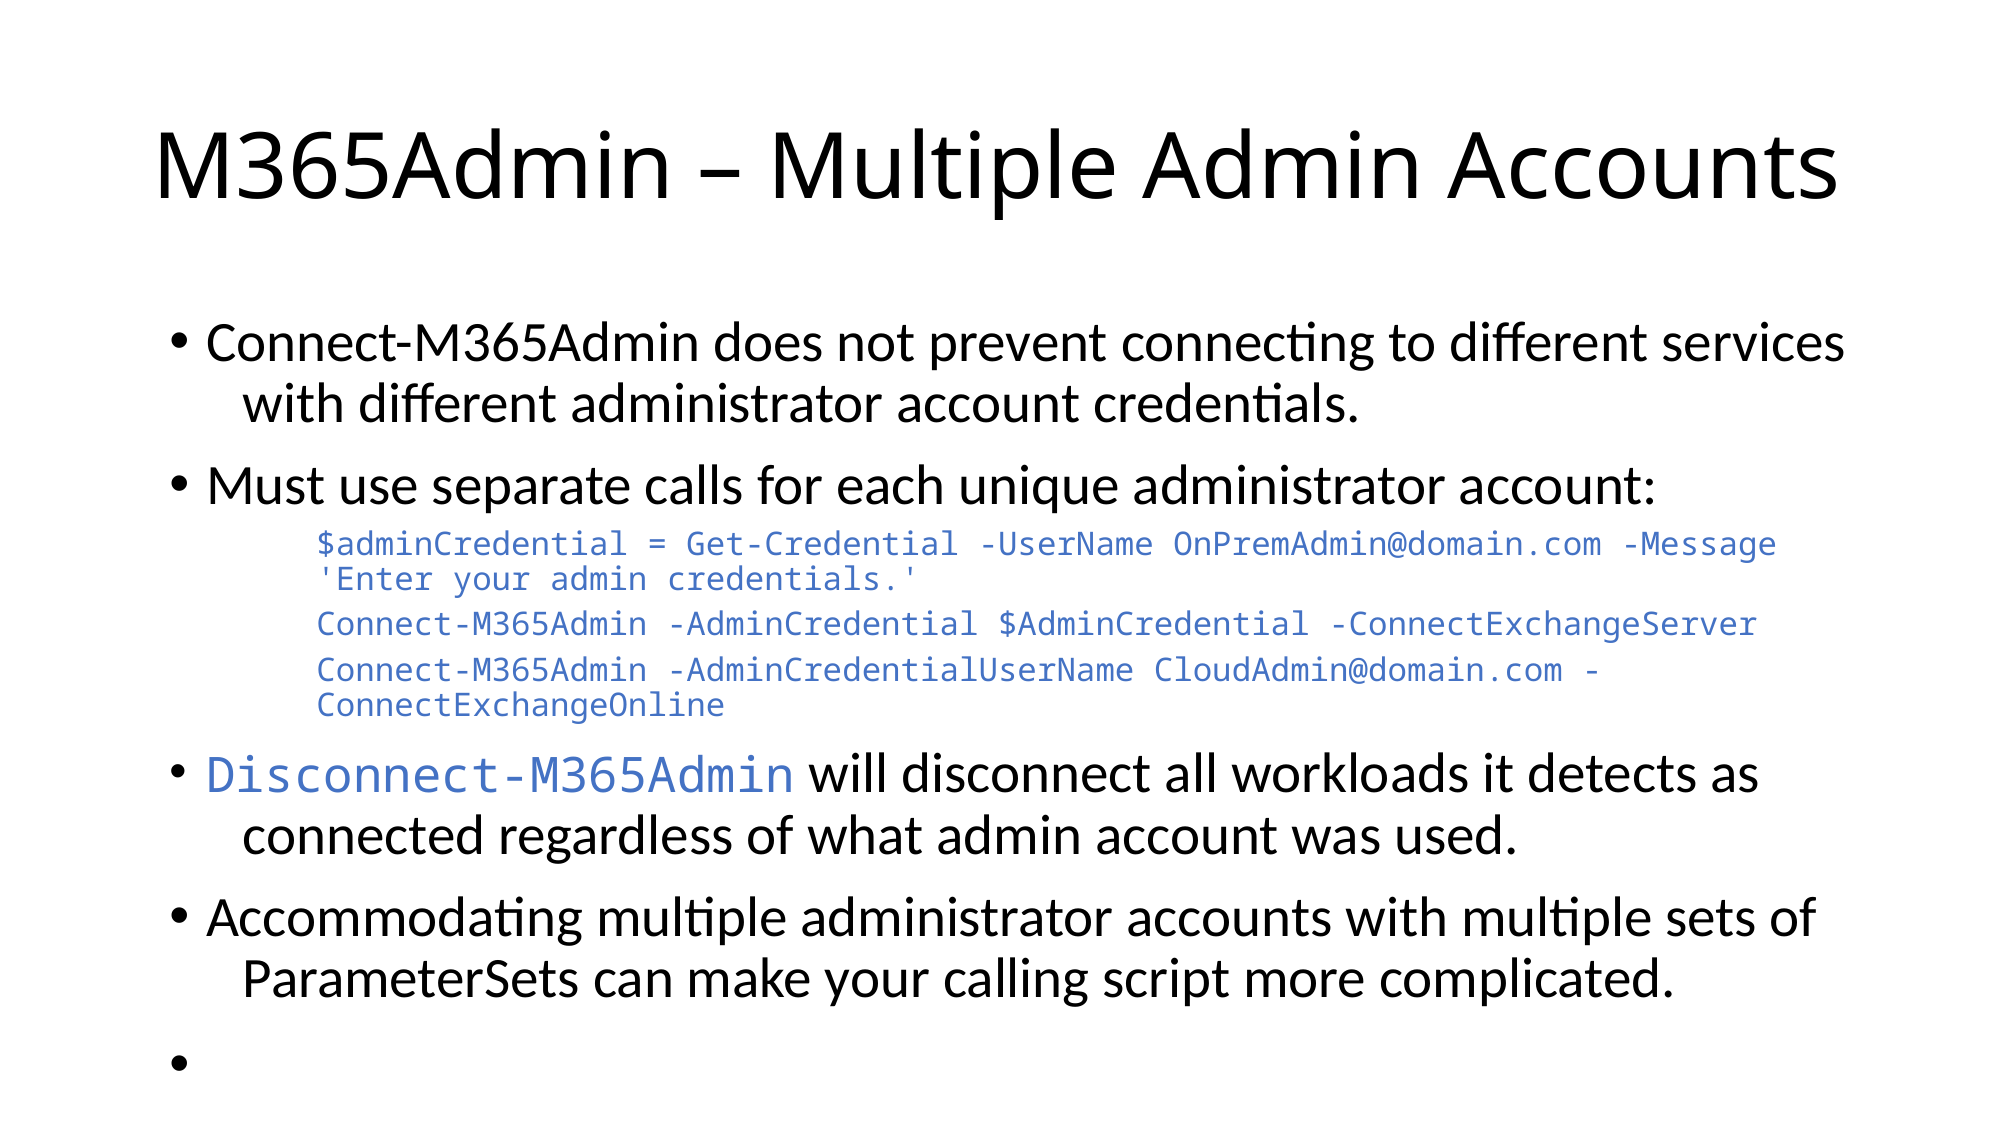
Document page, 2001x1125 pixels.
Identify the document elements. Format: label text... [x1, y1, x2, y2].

title M365Admin – Multiple Admin Accounts [137, 59, 1863, 278]
list Connect-M365Admin does not prevent connecting to different services with different administrator account credentials. Must use separate calls for each unique administrator account: $adminCredential = Get-Credential -UserName OnPremAdmin@domain.com -Message 'Enter your admin credentials.' Connect-M365Admin -AdminCredential $AdminCredential -ConnectExchangeServer Connect-M365Admin -AdminCredentialUserName CloudAdmin@domain.com -ConnectExchangeOnline Disconnect-M365Admin will disconnect all workloads it detects as connected regardless of what admin account was used. Accommodating multiple administrator accounts with multiple sets of ParameterSets can make your calling script more complicated. [154, 304, 1880, 1019]
